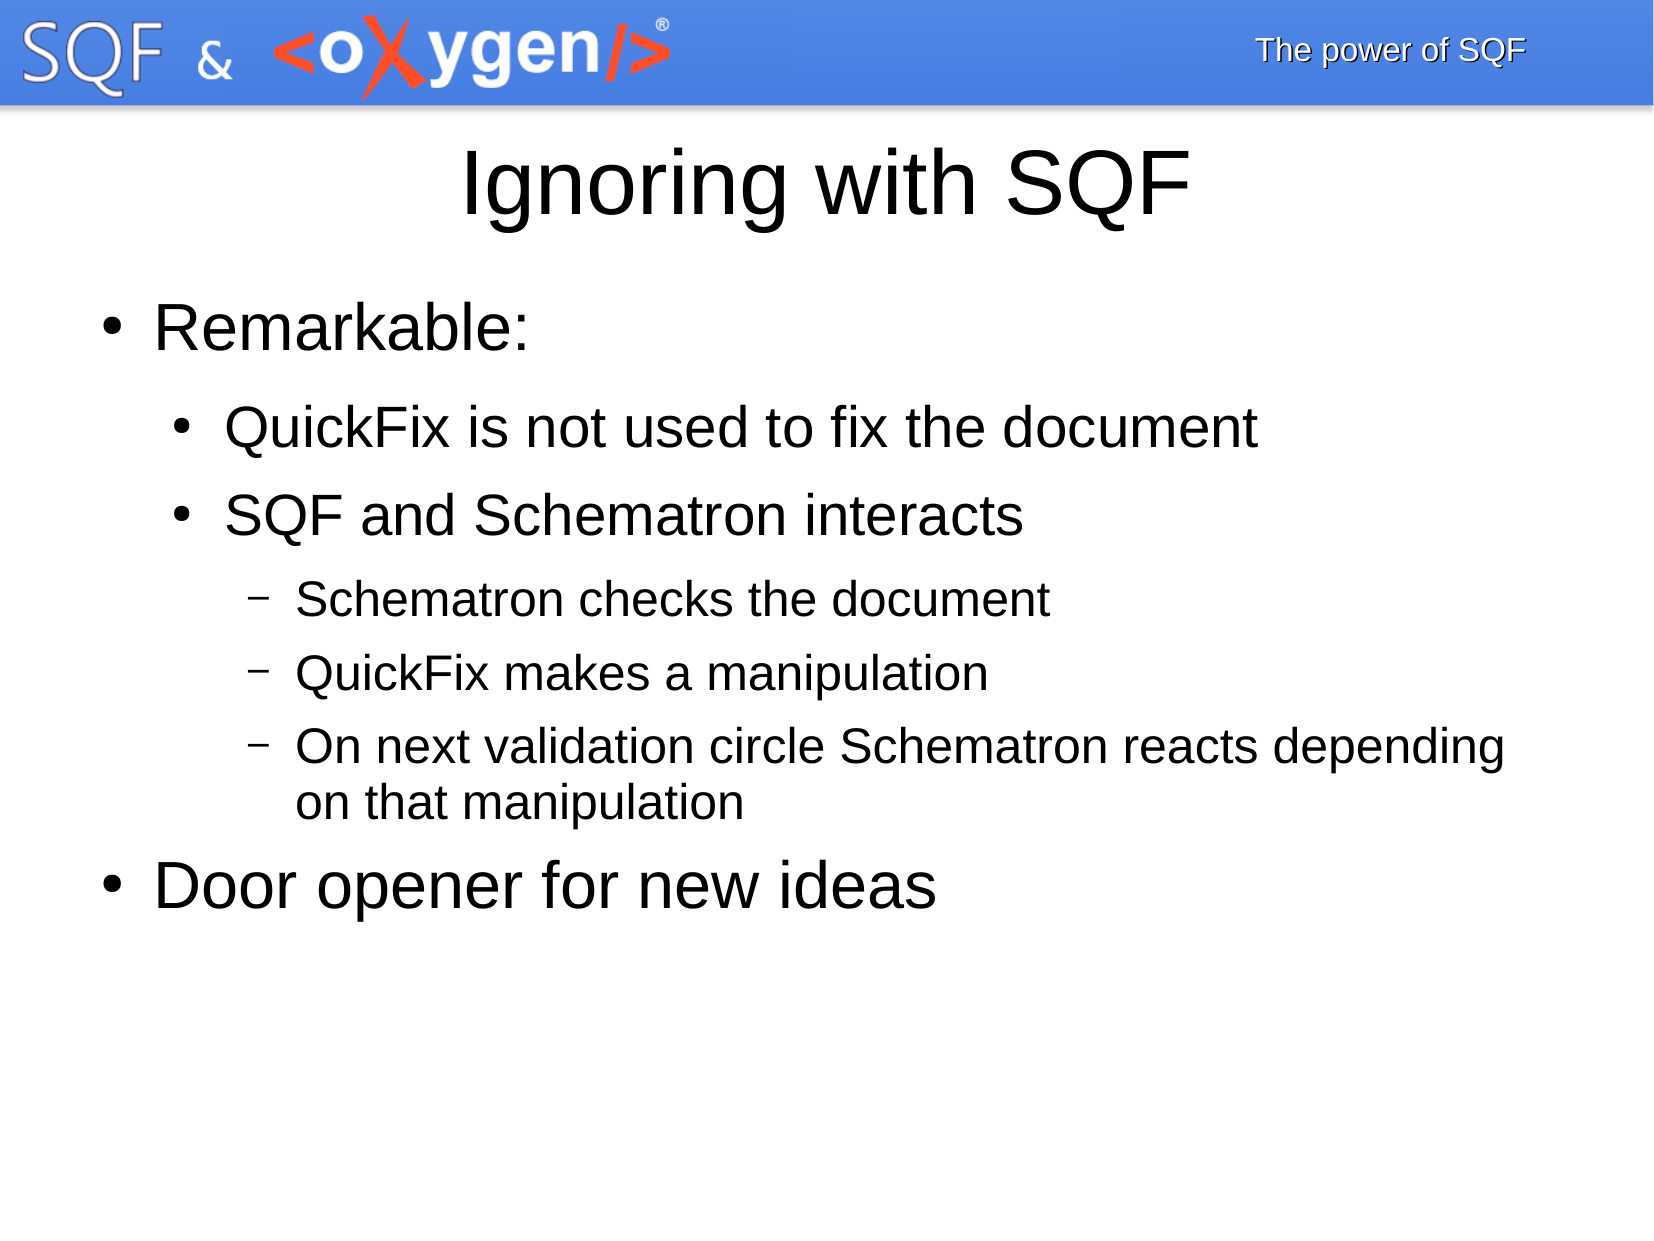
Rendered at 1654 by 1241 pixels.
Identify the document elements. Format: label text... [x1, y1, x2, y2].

picture [0, 0, 1654, 119]
title Ignoring with SQF [82, 78, 1571, 287]
list Remarkable: QuickFix is not used to fix the document SQF and Schematron interacts Schematron checks the document QuickFix makes a manipulation On next validation circle Schematron reacts depending on that manipulation Door opener for new ideas [82, 290, 1571, 1010]
